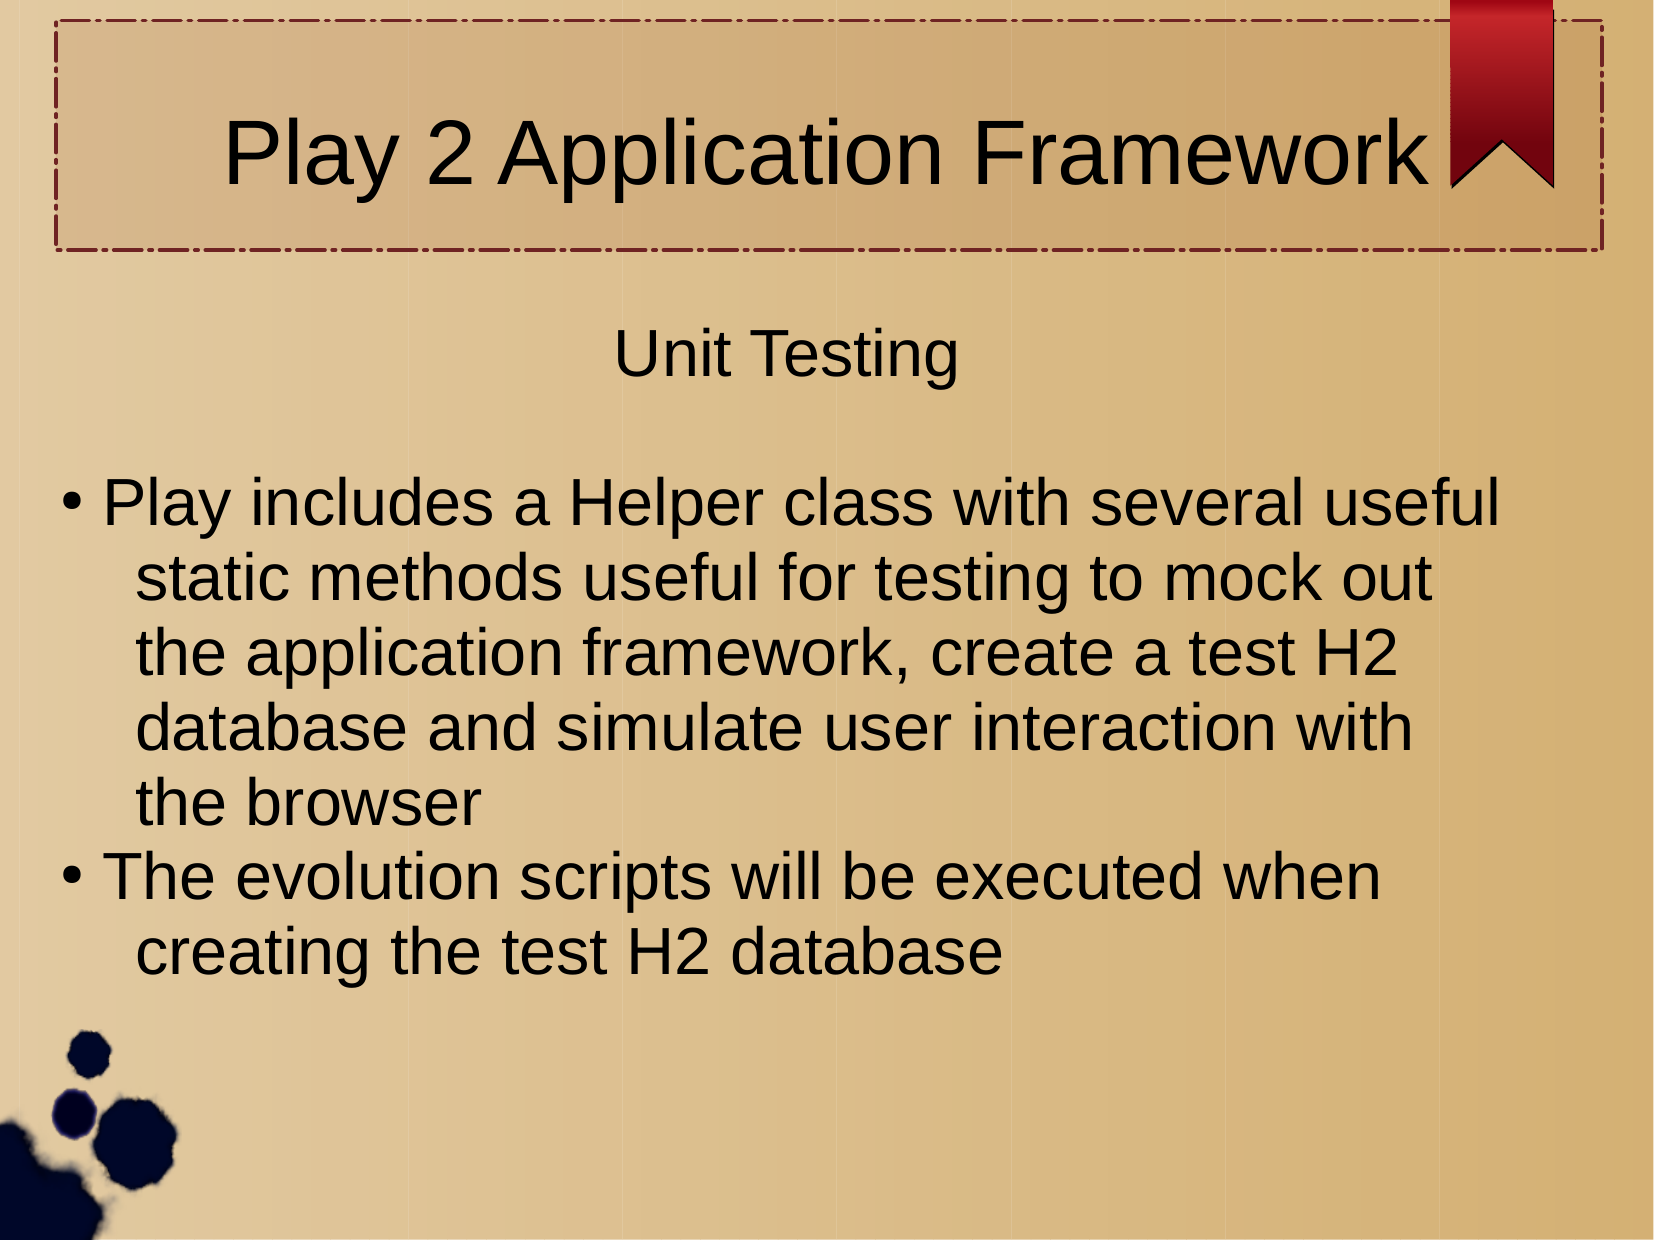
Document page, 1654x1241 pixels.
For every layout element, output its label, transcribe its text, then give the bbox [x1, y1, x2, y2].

subtitle Unit Testing Play includes a Helper class with several useful static methods useful for testing to mock out the application framework, create a test H2 database and simulate user interaction with the browser The evolution scripts will be executed when creating the test H2 database [60, 317, 1516, 1063]
title Play 2 Application Framework [82, 49, 1571, 257]
